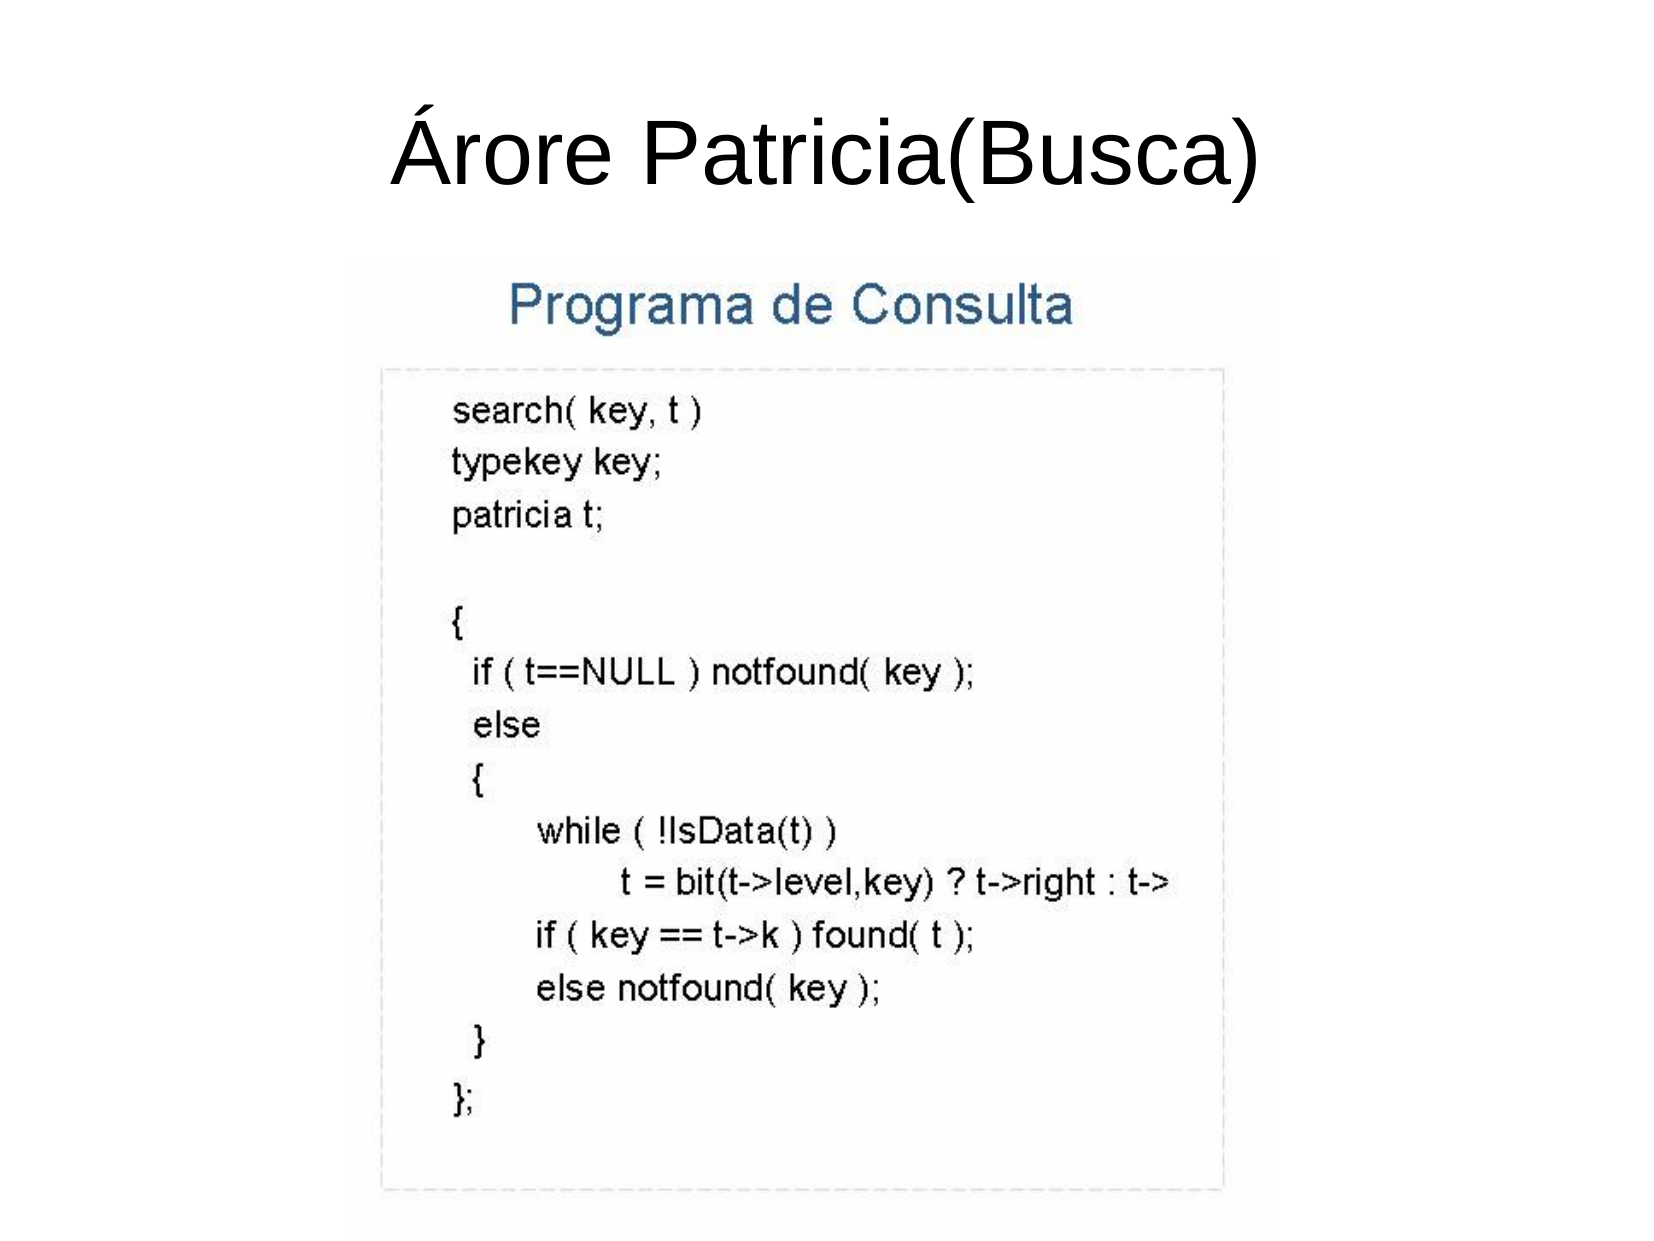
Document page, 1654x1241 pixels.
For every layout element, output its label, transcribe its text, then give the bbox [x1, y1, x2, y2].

picture [345, 256, 1276, 1241]
title Árore Patricia(Busca) [82, 49, 1571, 257]
